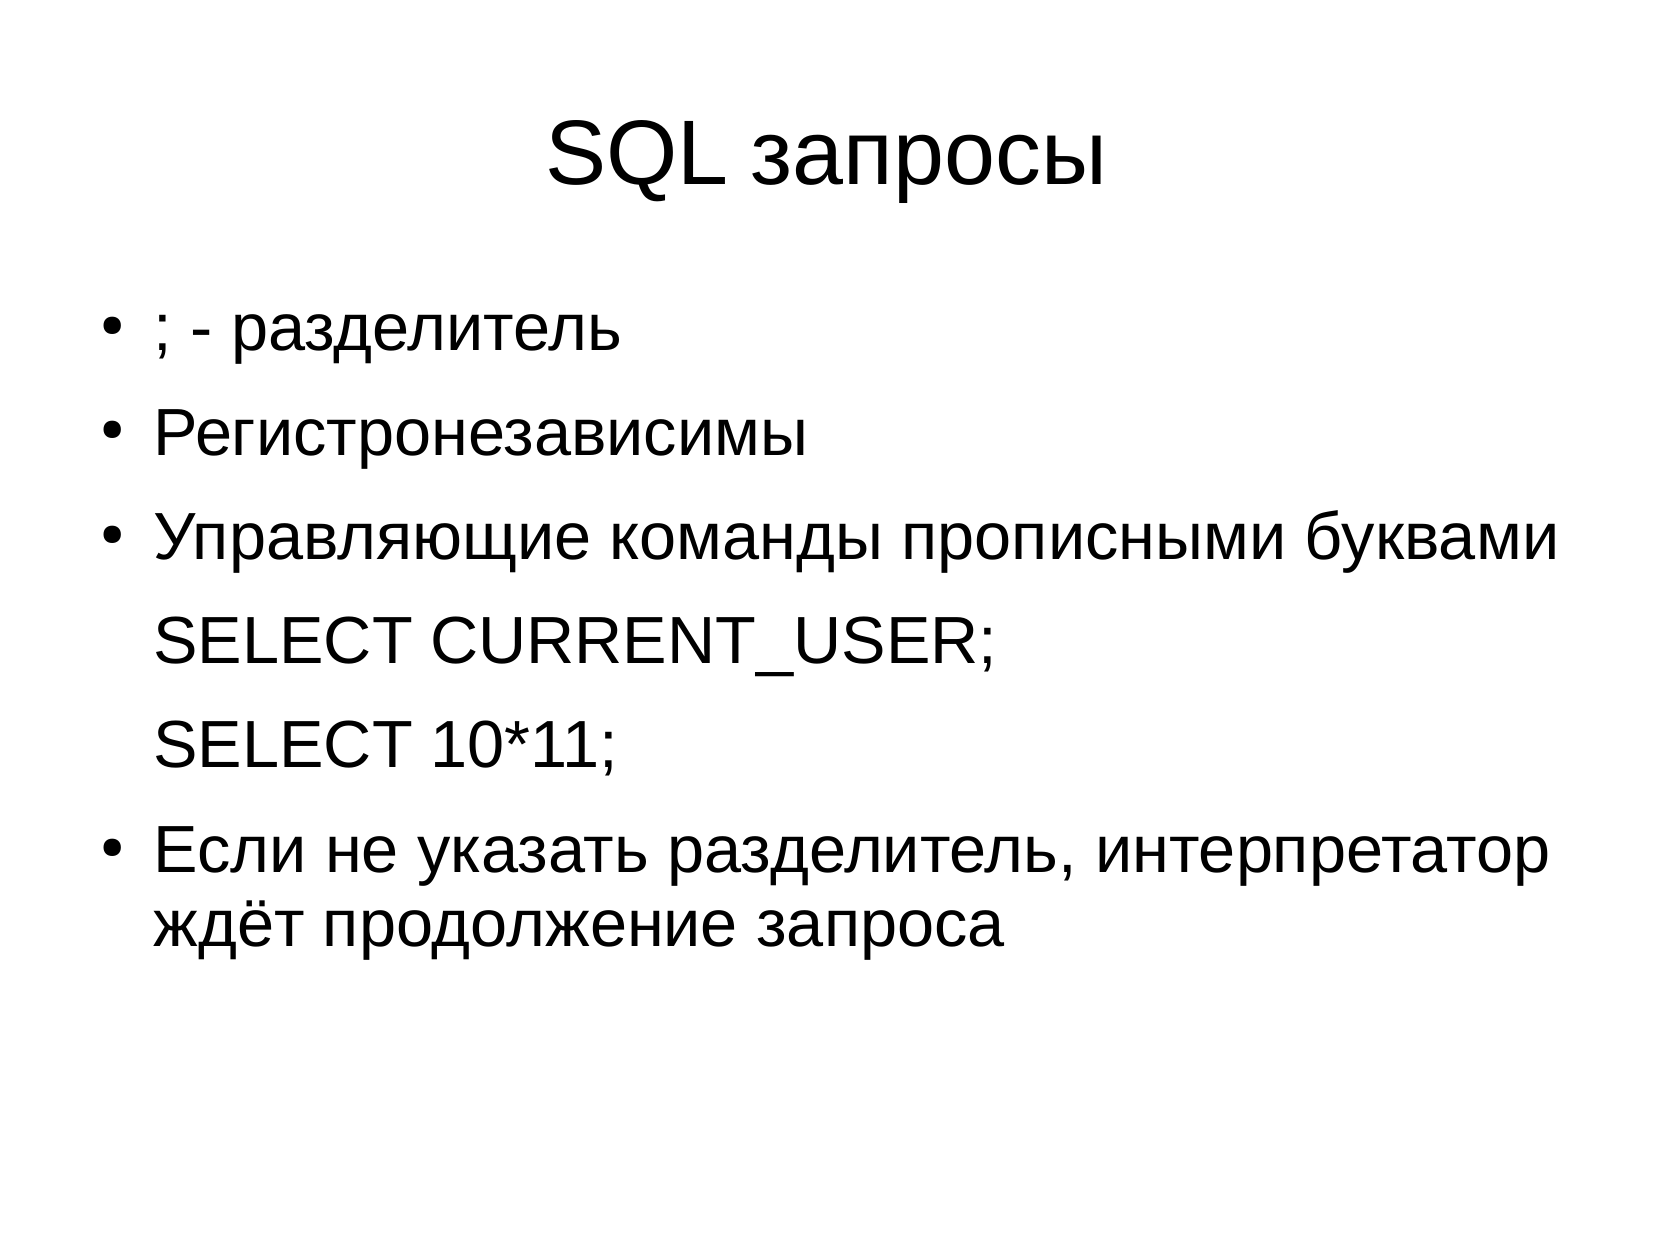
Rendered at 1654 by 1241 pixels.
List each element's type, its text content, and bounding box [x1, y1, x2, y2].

title SQL запросы [82, 49, 1571, 257]
list ; - разделитель Регистронезависимы Управляющие команды прописными буквами SELECT CURRENT_USER; SELECT 10*11; Если не указать разделитель, интерпретатор ждёт продолжение запроса [82, 290, 1571, 1010]
